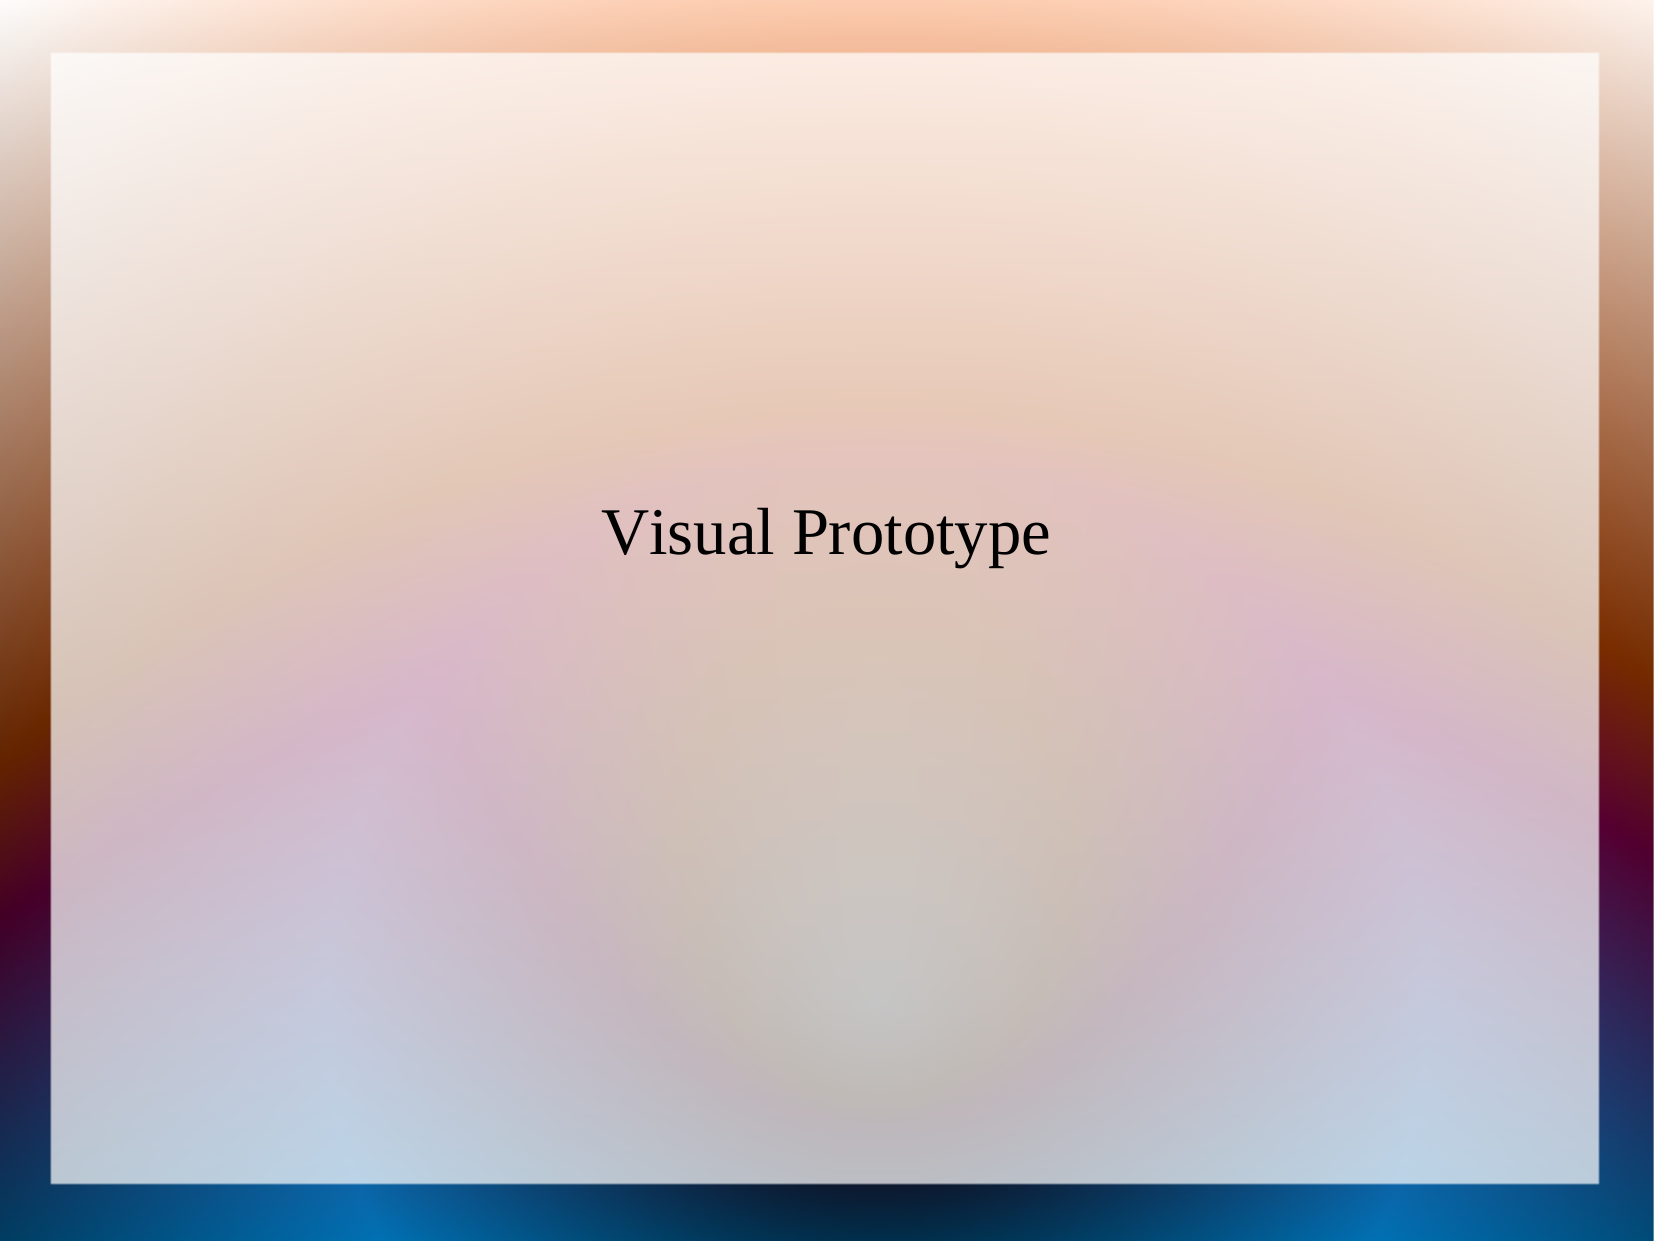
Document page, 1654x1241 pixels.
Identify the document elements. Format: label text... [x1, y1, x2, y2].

picture [0, 0, 1654, 1241]
subtitle Visual Prototype [82, 55, 1571, 1010]
